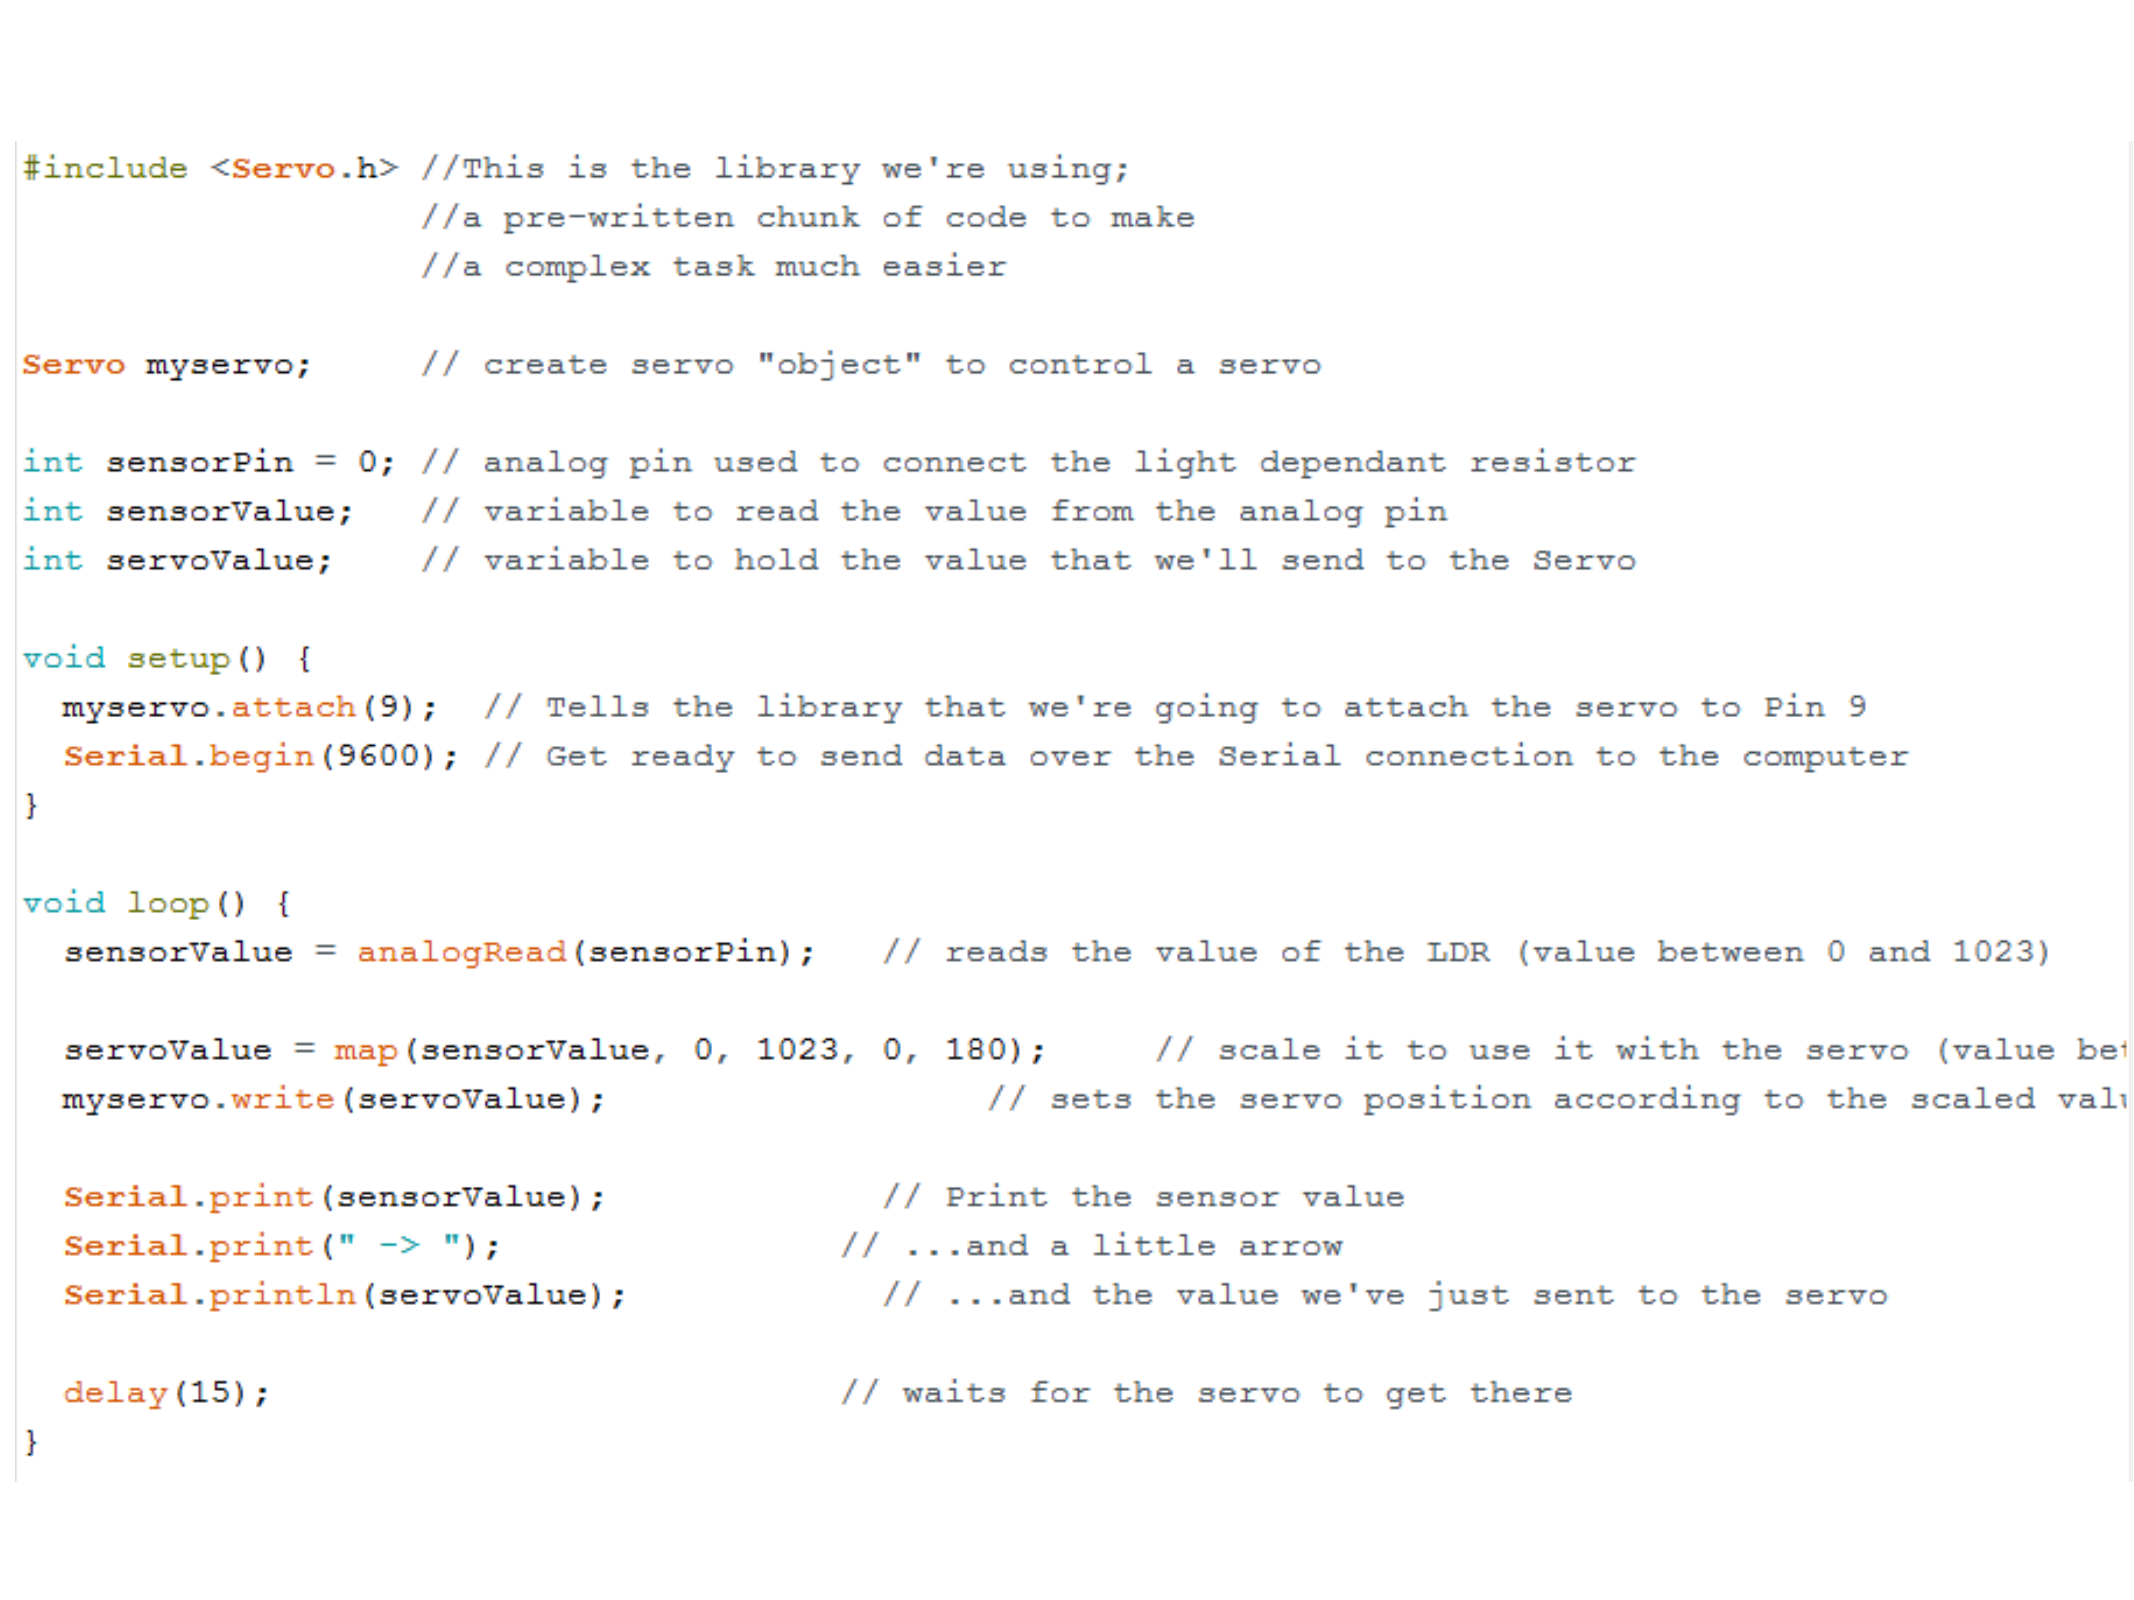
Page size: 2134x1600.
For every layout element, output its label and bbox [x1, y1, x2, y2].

picture [15, 141, 2134, 1482]
